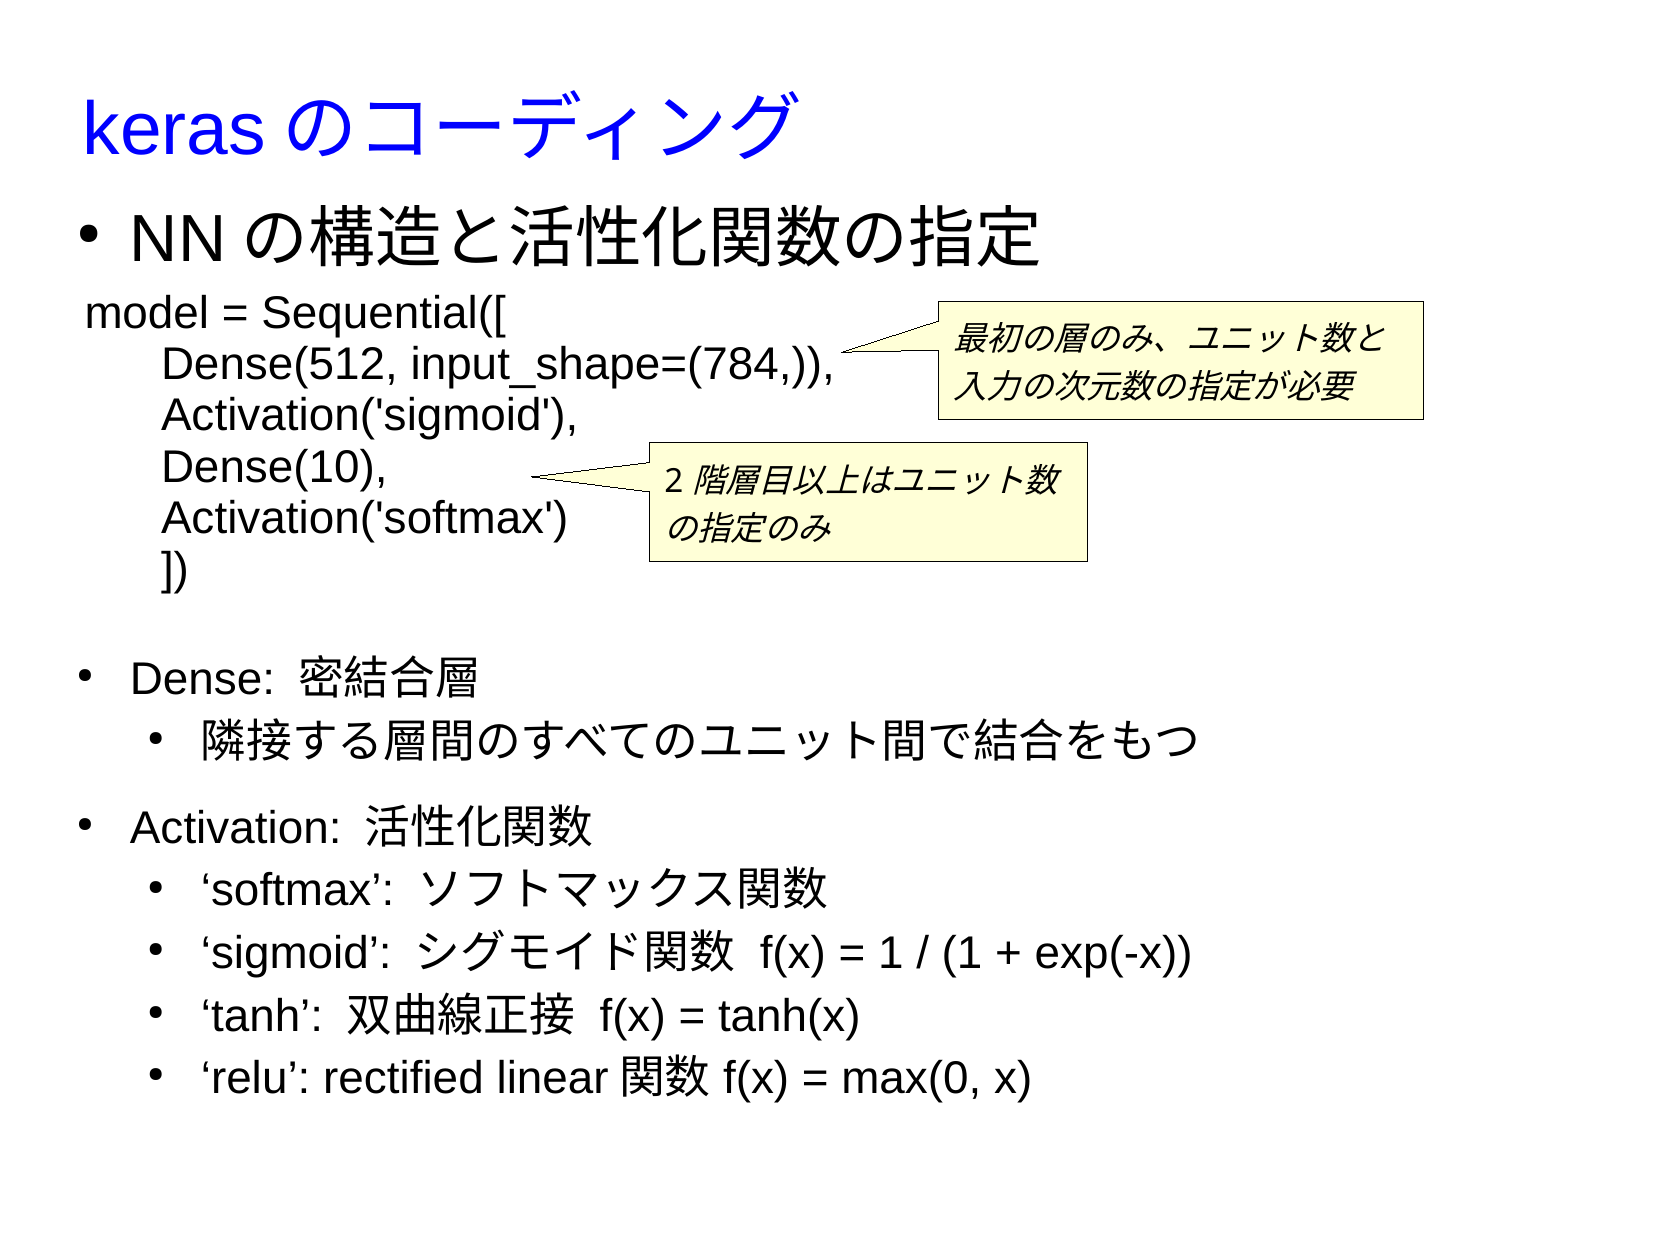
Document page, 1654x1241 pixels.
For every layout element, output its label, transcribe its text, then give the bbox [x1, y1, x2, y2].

title kerasのコーディング [82, 41, 1571, 210]
list NNの構造と活性化関数の指定 model = Sequential([ Dense(512, input_shape=(784,)), Activation('sigmoid'), Dense(10), Activation('softmax') ]) Dense: 密結合層 隣接する層間のすべてのユニット間で結合をもつ Activation: 活性化関数 ‘softmax’: ソフトマックス関数 ‘sigmoid’: シグモイド関数 f(x) = 1 / (1 + exp(-x)) ‘tanh’: 双曲線正接 f(x) = tanh(x) ‘relu’: rectified linear関数f(x) = max(0, x) [59, 190, 1548, 1190]
text_box 最初の層のみ、ユニット数と 入力の次元数の指定が必要 [841, 301, 1424, 420]
text_box 2階層目以上はユニット数 の指定のみ [531, 442, 1088, 562]
